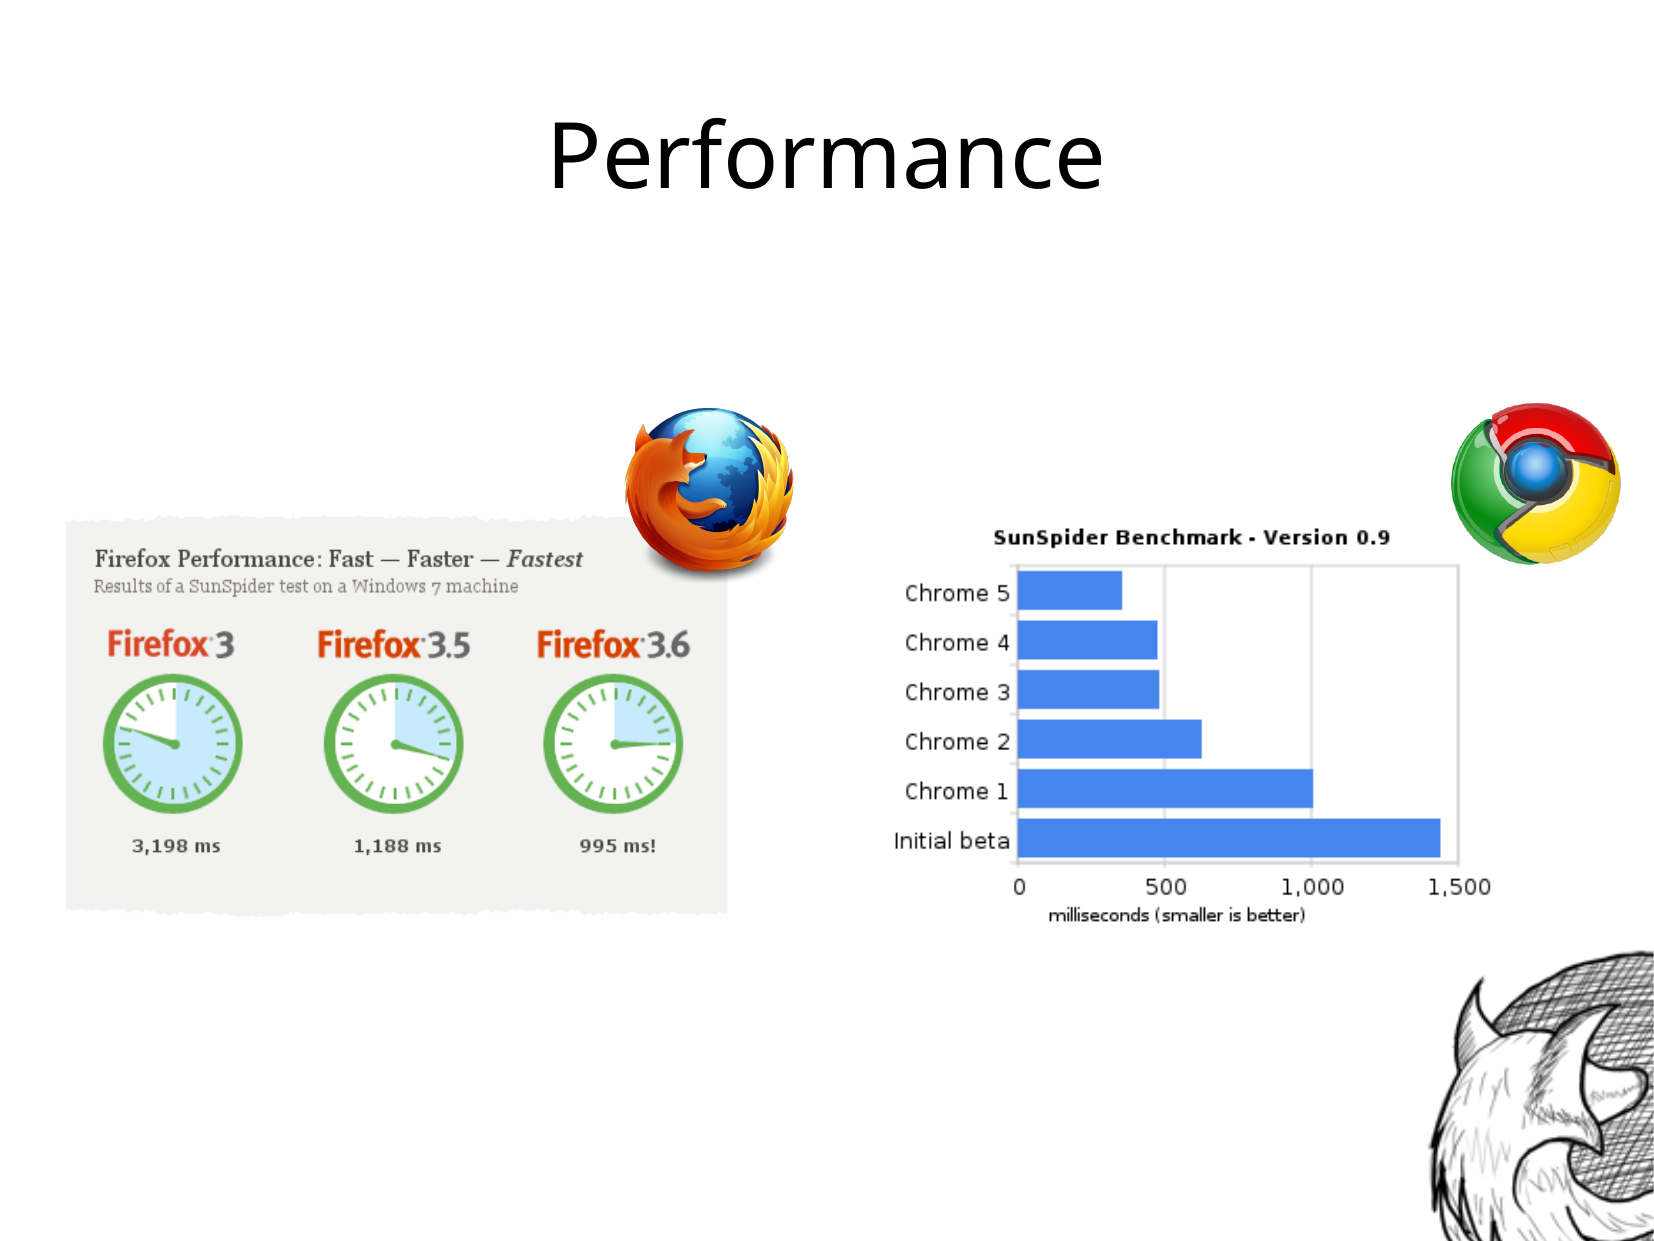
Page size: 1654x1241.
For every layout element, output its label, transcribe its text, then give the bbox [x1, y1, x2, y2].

picture [59, 407, 798, 921]
picture [882, 394, 1654, 1241]
title Performance [82, 49, 1571, 257]
